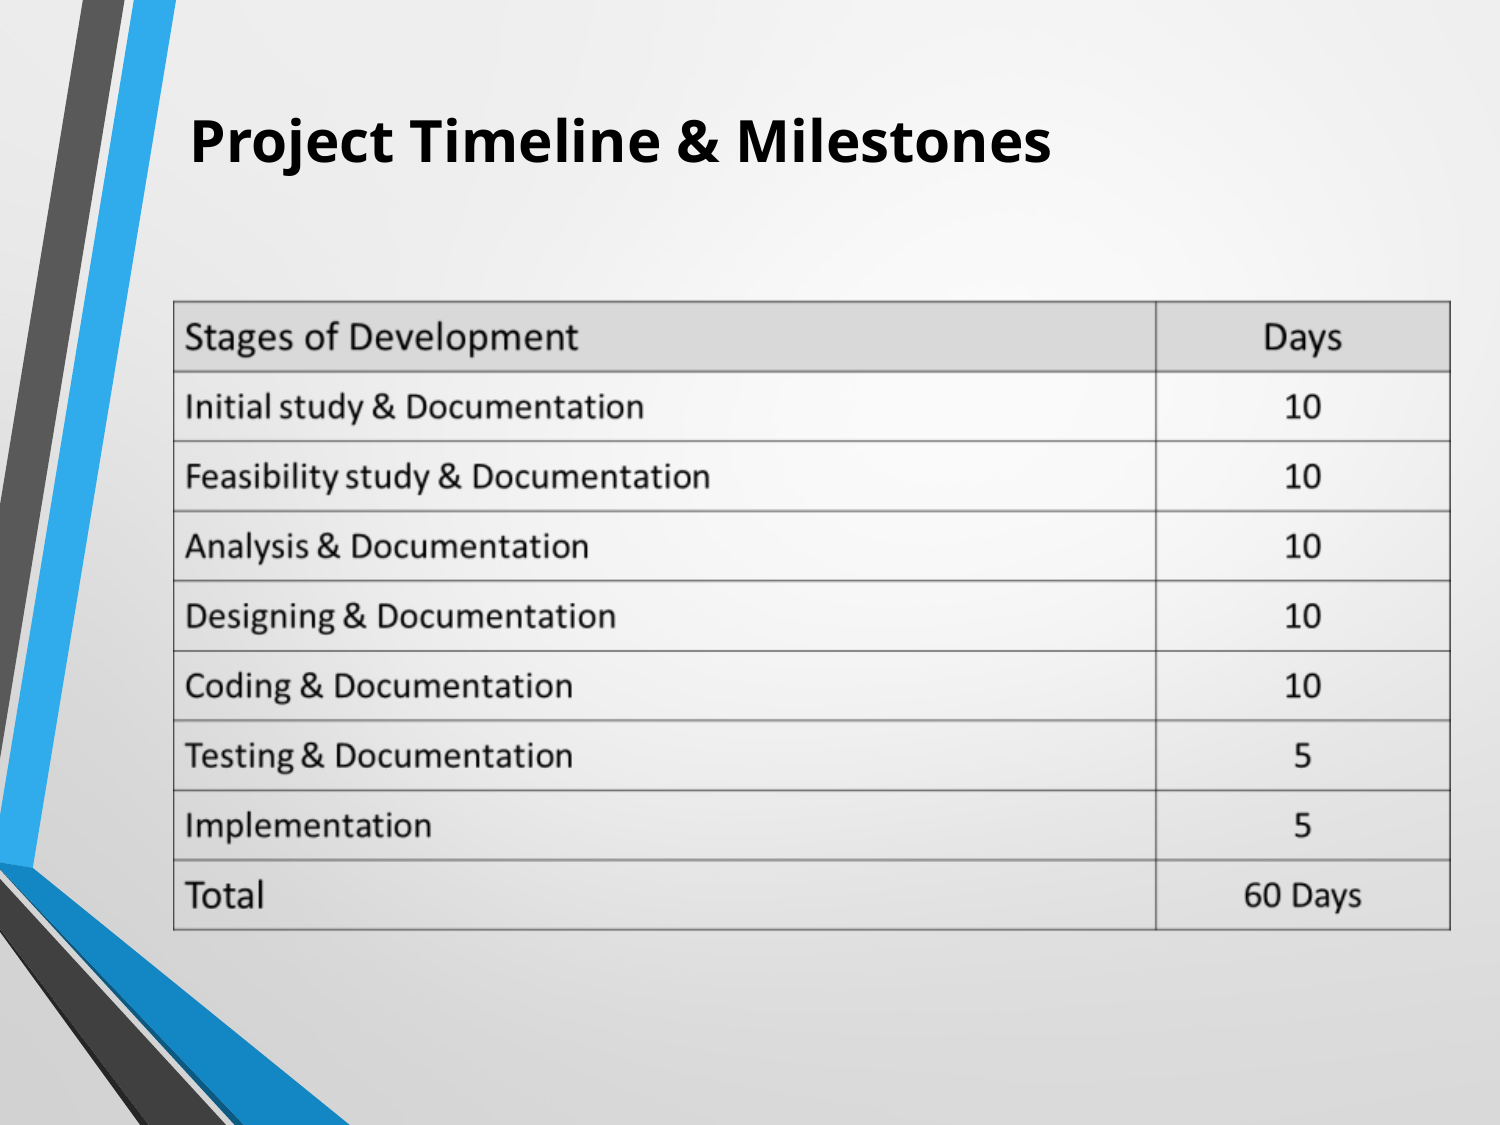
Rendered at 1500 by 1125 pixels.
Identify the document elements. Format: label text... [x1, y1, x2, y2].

text_box Project Timeline & Milestones [174, 51, 1500, 239]
picture [173, 298, 1451, 945]
